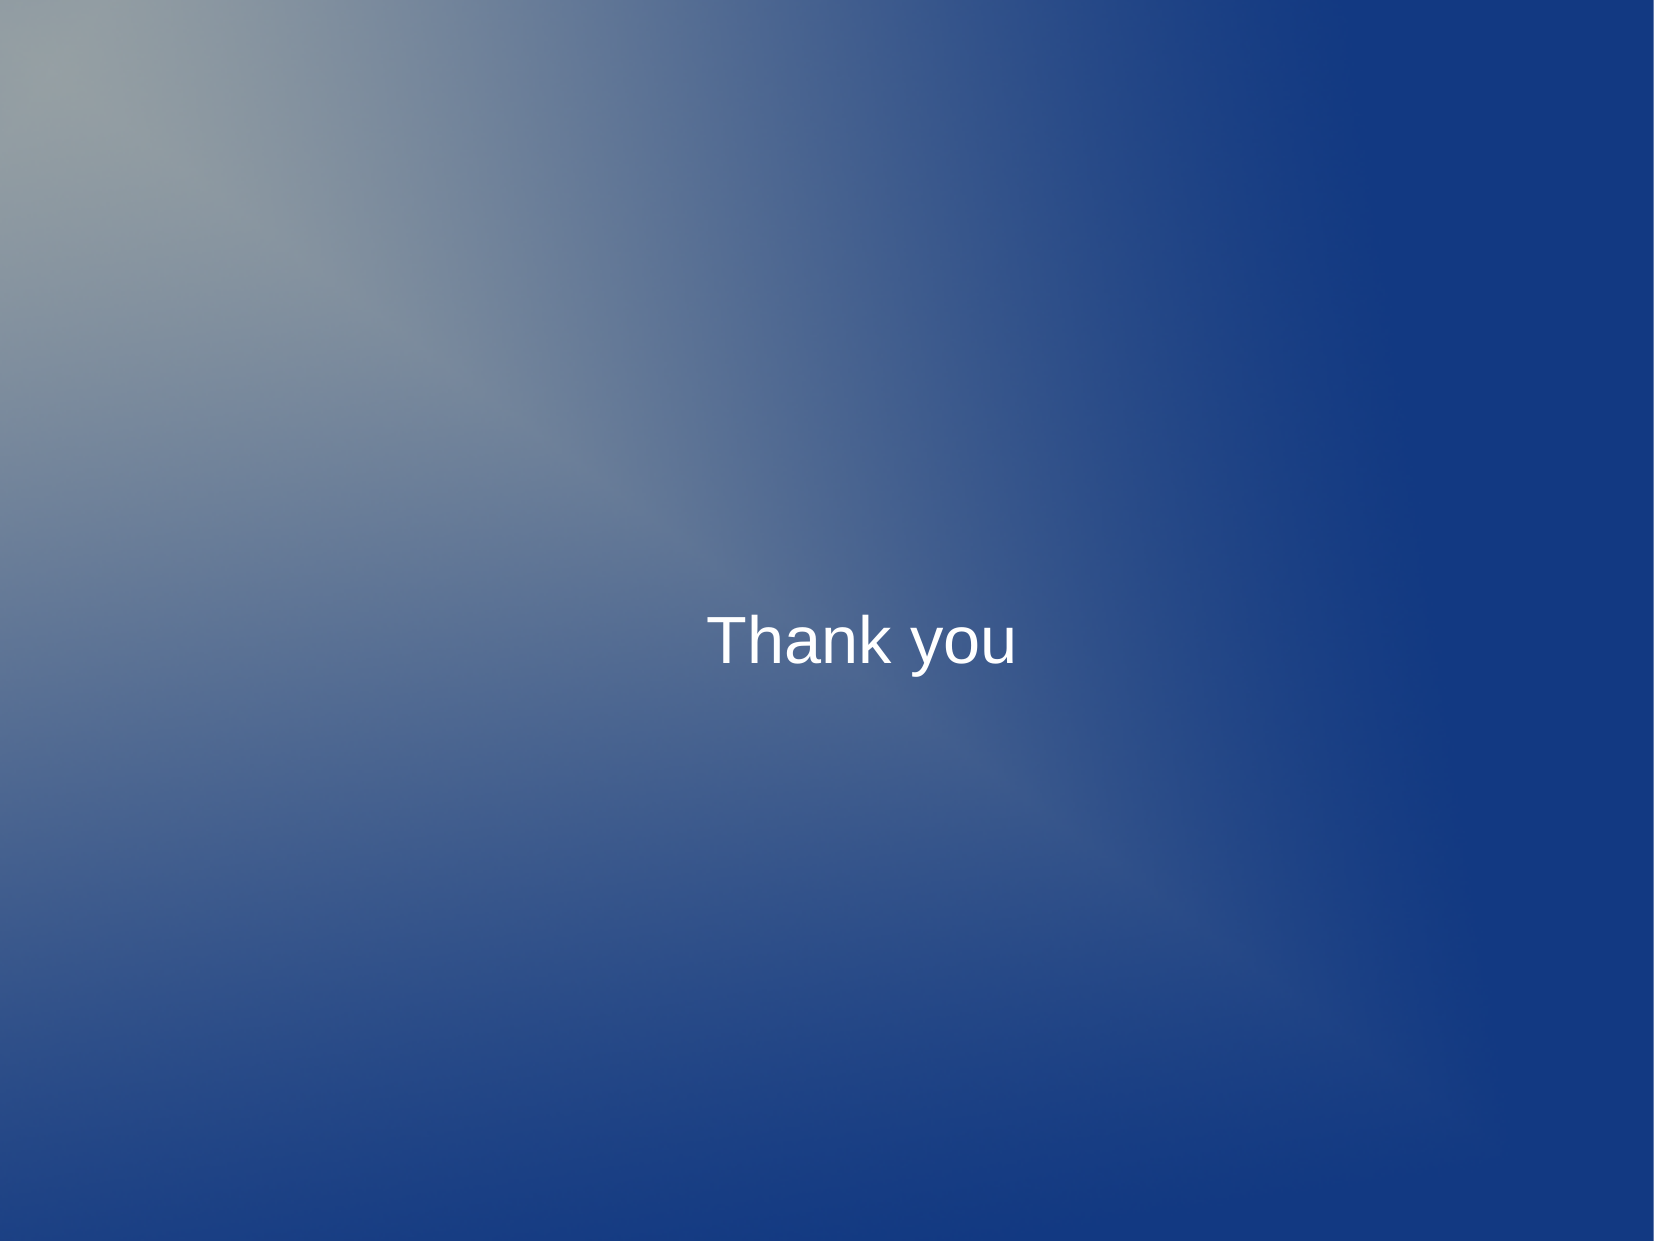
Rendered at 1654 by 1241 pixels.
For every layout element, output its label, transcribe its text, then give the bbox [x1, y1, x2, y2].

list Thank you [82, 290, 1571, 1010]
picture [0, 0, 1654, 1241]
